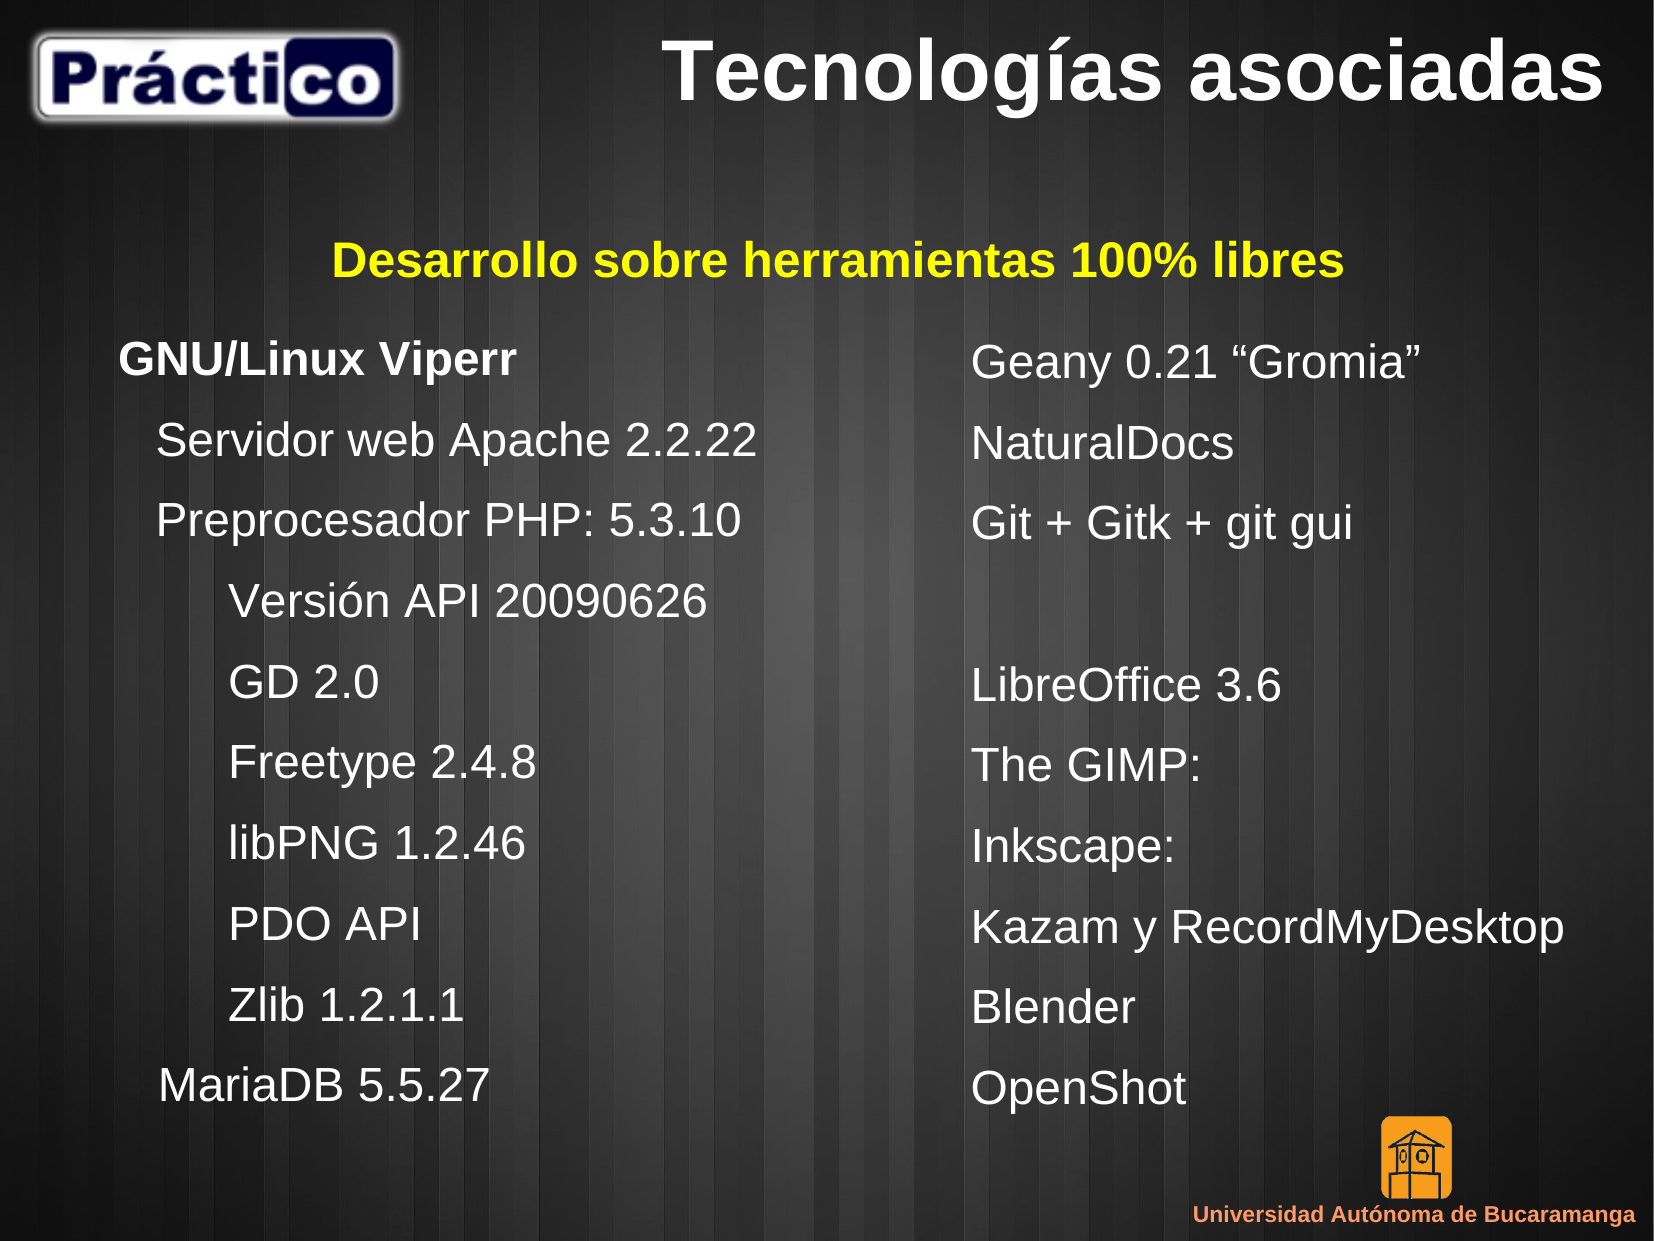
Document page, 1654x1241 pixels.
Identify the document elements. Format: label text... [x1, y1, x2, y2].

subtitle GNU/Linux Viperr Servidor web Apache 2.2.22 Preprocesador PHP: 5.3.10 Versión API 20090626 GD 2.0 Freetype 2.4.8 libPNG 1.2.46 PDO API Zlib 1.2.1.1 MariaDB 5.5.27 [118, 295, 810, 1170]
title Tecnologías asociadas [466, 17, 1607, 125]
picture [1381, 1173, 1453, 1199]
text_box Geany 0.21 “Gromia” NaturalDocs Git + Gitk + git gui LibreOffice 3.6 The GIMP: Inkscape: Kazam y RecordMyDesktop Blender OpenShot [933, 250, 1642, 1173]
text_box Desarrollo sobre herramientas 100% libres [47, 224, 1630, 295]
picture [0, 0, 1654, 1241]
text_box Universidad Autónoma de Bucaramanga [1192, 1173, 1654, 1241]
